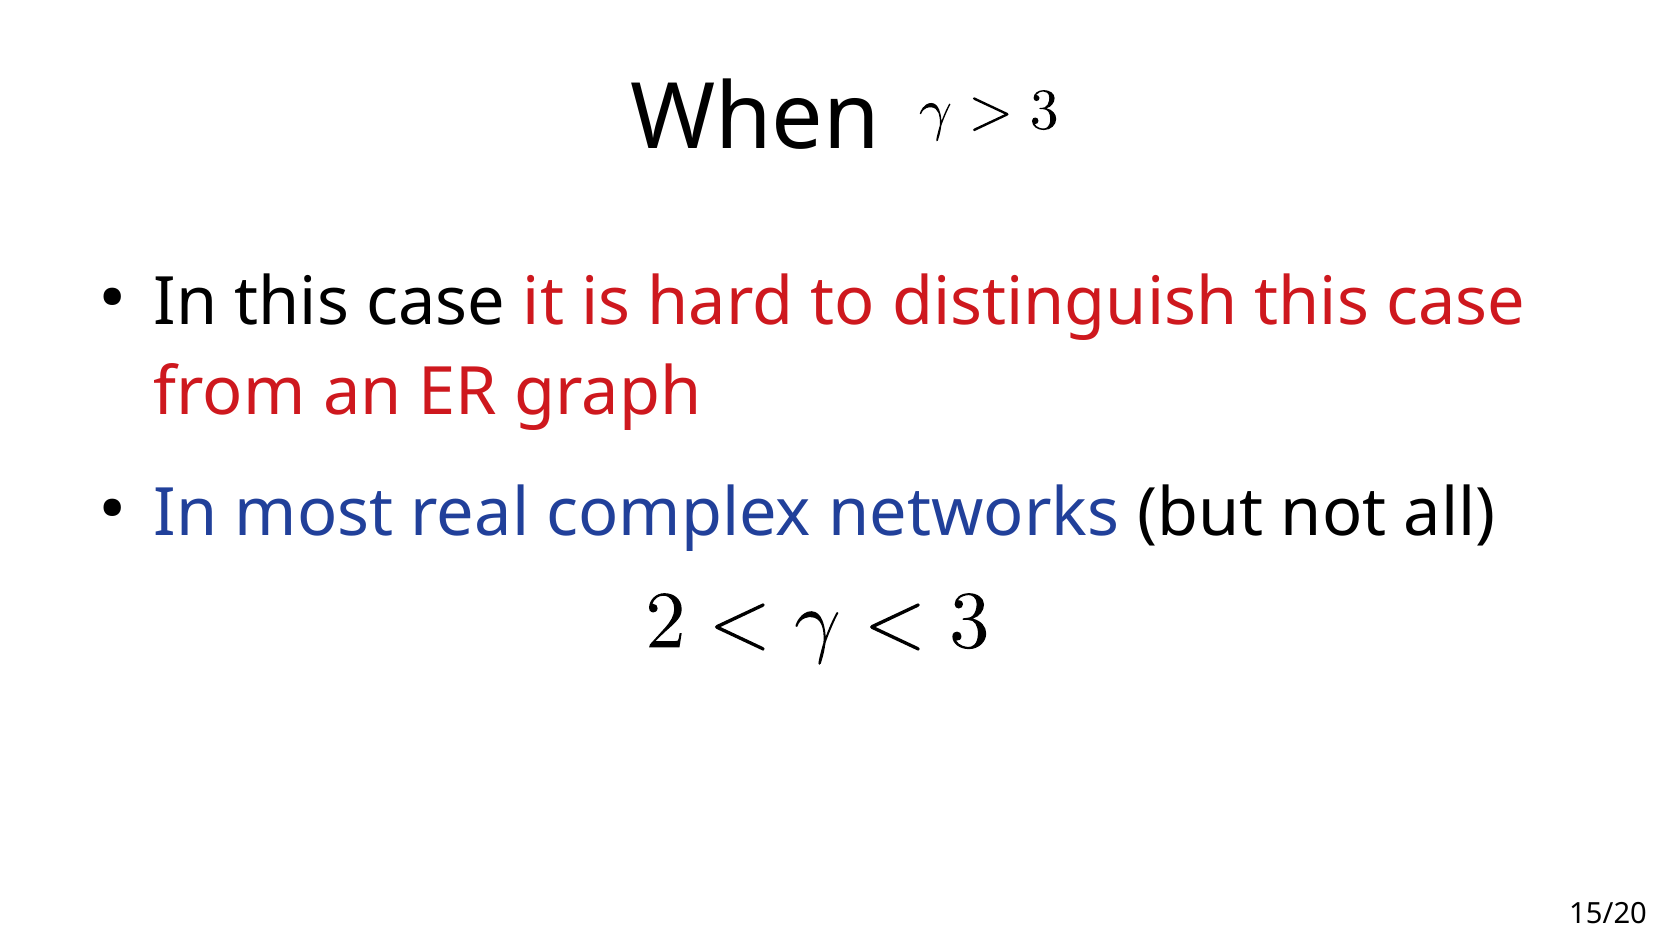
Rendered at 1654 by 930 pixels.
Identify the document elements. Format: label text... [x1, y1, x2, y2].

title When [82, 1, 1571, 225]
text_box [645, 593, 990, 665]
list In this case it is hard to distinguish this case from an ER graph In most real complex networks (but not all) [82, 252, 1571, 793]
text_box [918, 90, 1059, 142]
